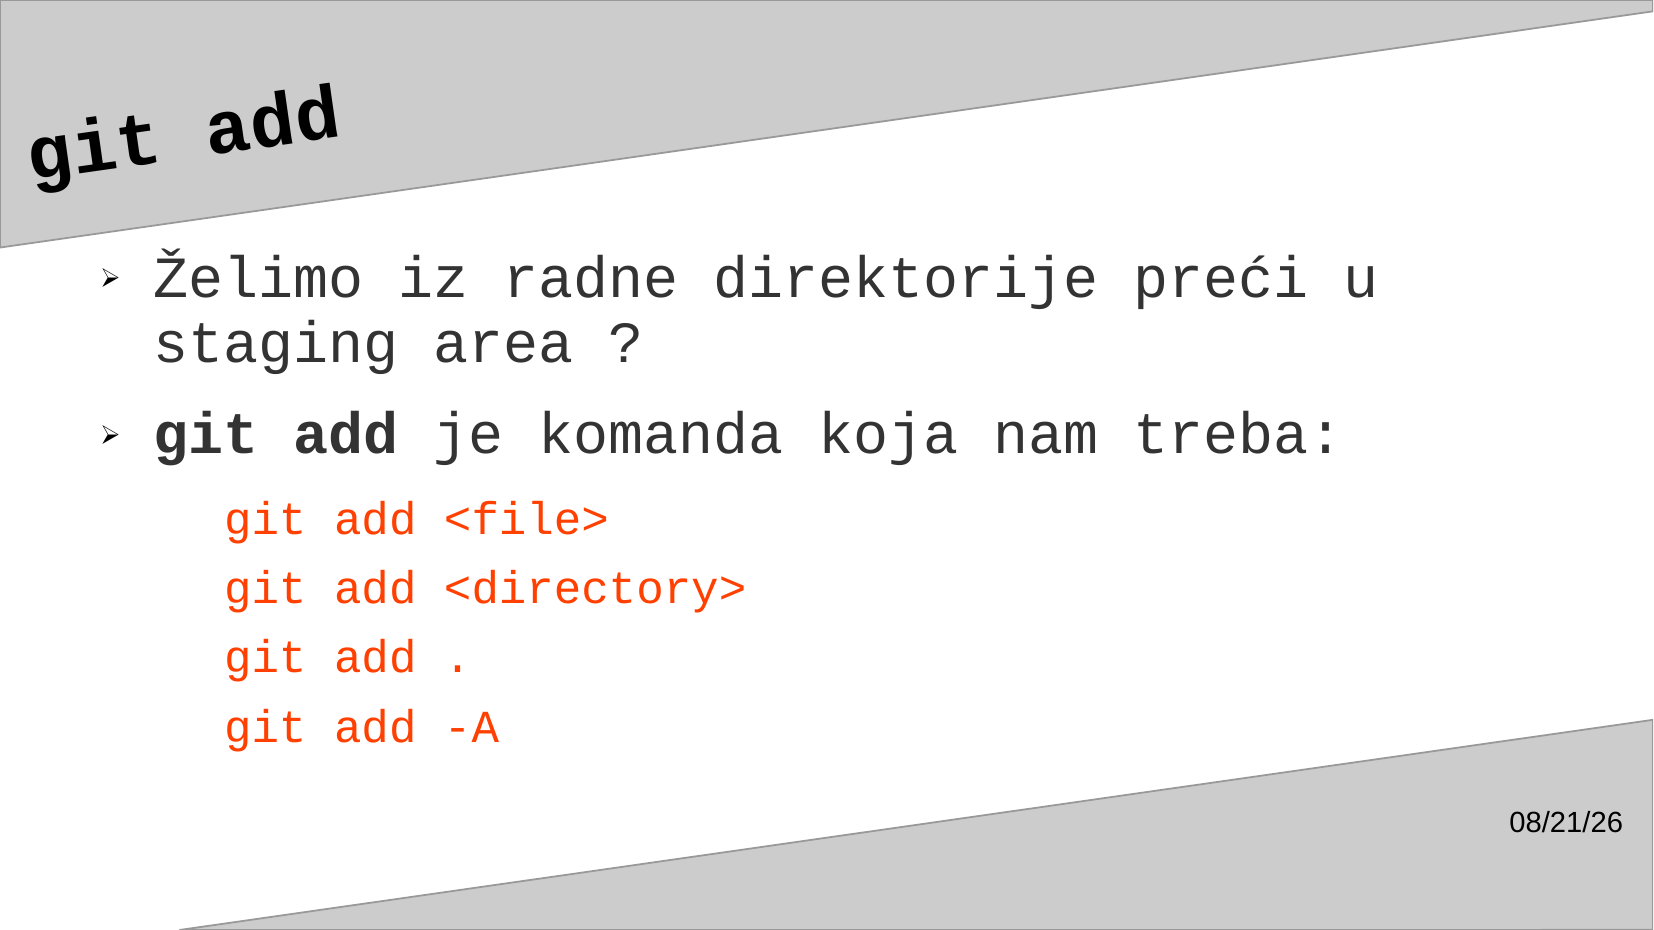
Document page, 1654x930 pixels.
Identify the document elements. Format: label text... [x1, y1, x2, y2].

list Želimo iz radne direktorije preći u staging area ? git add je komanda koja nam treba: git add <file> git add <directory> git add . git add -A [82, 248, 1538, 788]
title git add [16, 0, 1501, 239]
